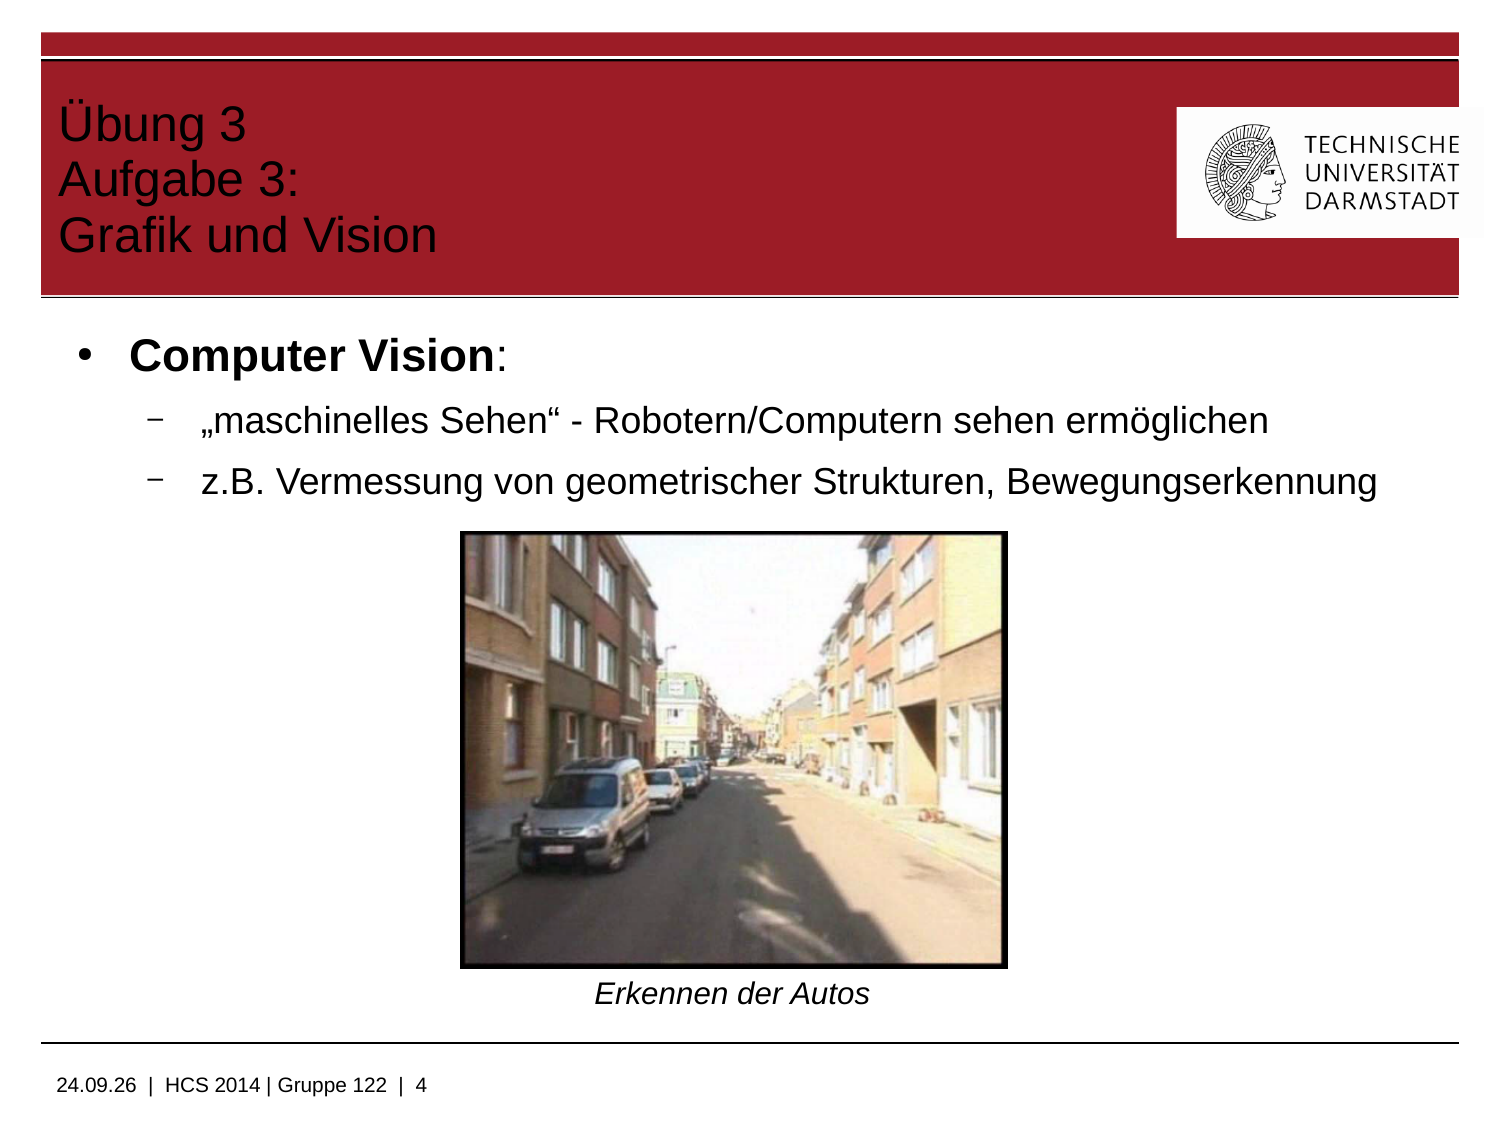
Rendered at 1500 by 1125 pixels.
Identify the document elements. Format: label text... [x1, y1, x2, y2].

picture [460, 531, 1008, 969]
list Computer Vision: „maschinelles Sehen“ - Robotern/Computern sehen ermöglichen z.B. Vermessung von geometrischer Strukturen, Bewegungserkennung [59, 314, 1500, 626]
title Übung 3 Aufgabe 3: Grafik und Vision [59, 95, 1149, 263]
picture [1176, 107, 1484, 238]
text_box Erkennen der Autos [579, 968, 886, 1019]
